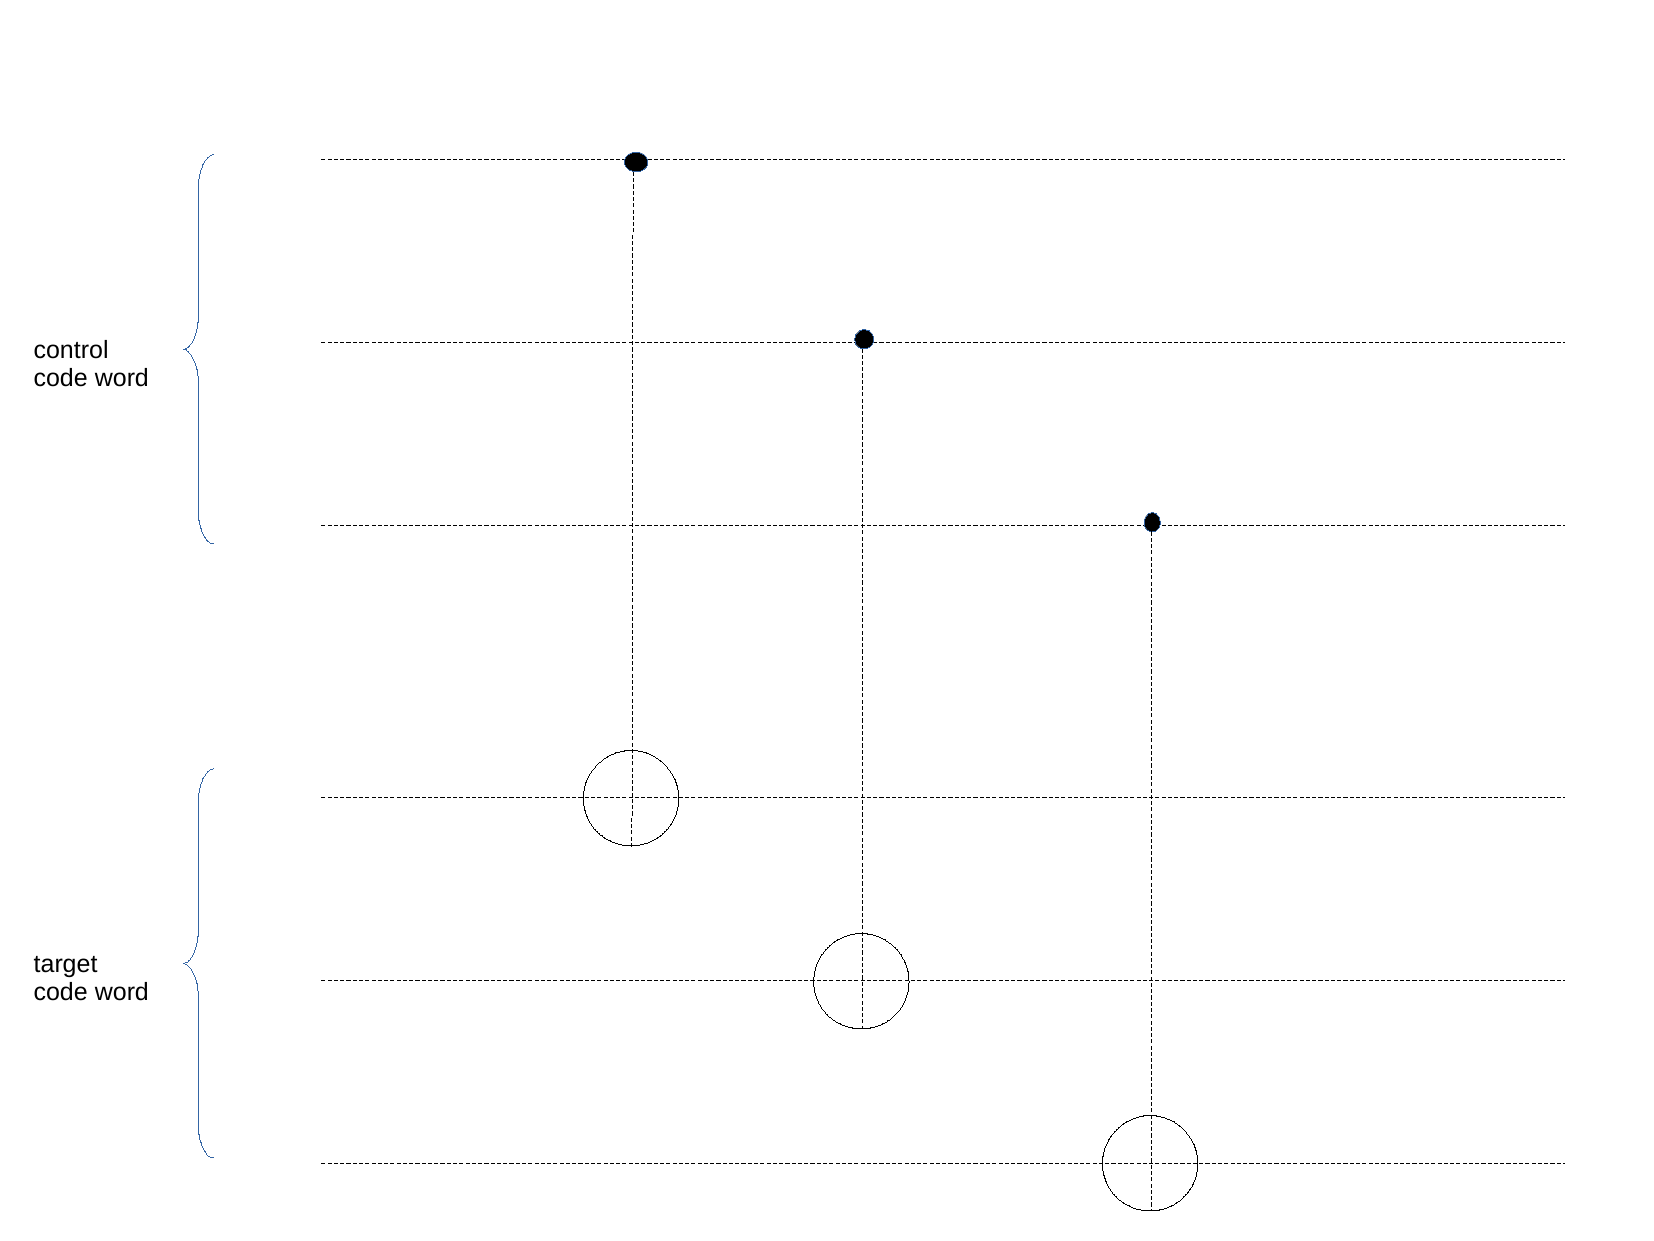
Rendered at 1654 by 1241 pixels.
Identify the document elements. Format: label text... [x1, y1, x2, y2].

text_box [854, 329, 874, 349]
text_box target code word [18, 942, 255, 1074]
text_box [624, 152, 648, 172]
text_box control code word [18, 328, 255, 460]
text_box [1144, 512, 1161, 532]
